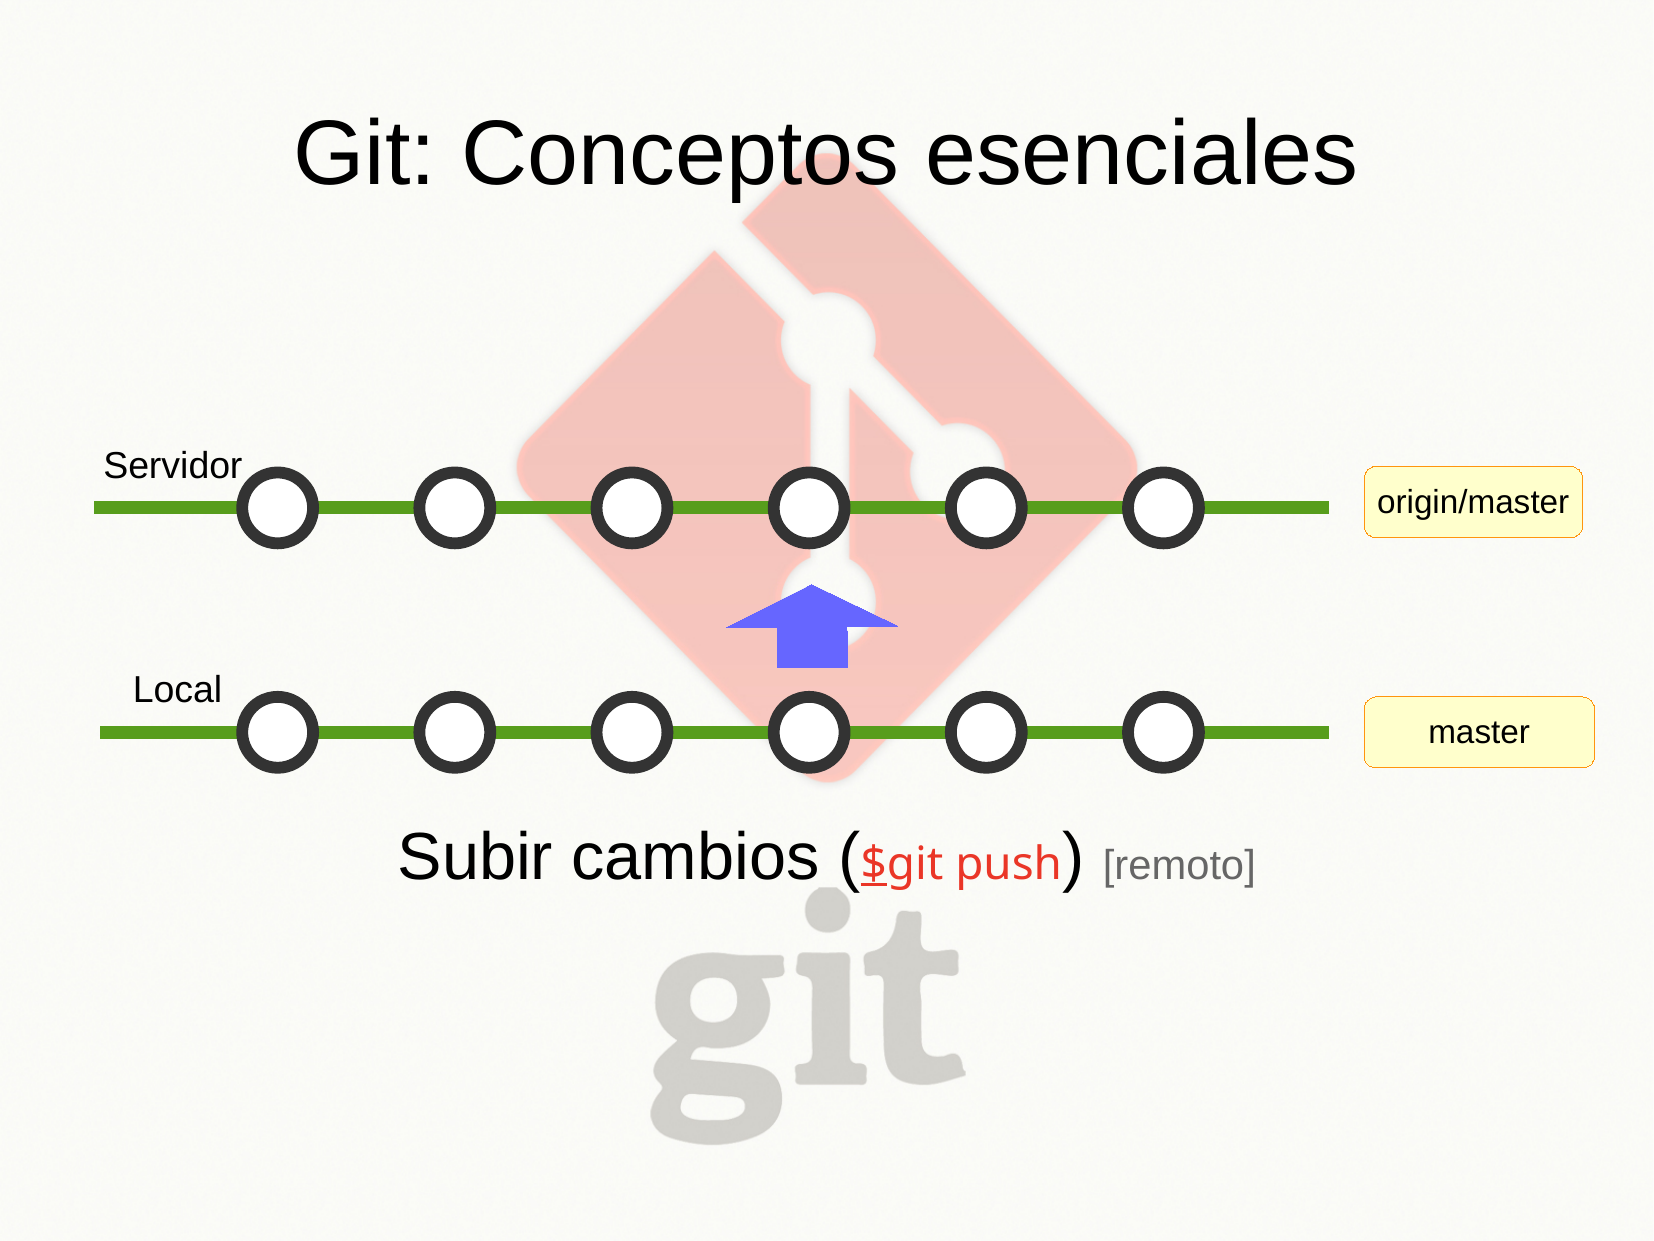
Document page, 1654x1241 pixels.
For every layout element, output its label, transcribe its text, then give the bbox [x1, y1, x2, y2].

text_box [100, 696, 1329, 768]
title Git: Conceptos esenciales [82, 49, 1571, 257]
text_box Servidor [88, 437, 258, 494]
text_box master [1364, 696, 1595, 768]
text_box Local [118, 661, 238, 719]
picture [0, 0, 1654, 1241]
text_box origin/master [1364, 466, 1583, 538]
subtitle Subir cambios ($git push) [remoto] [82, 496, 1571, 1217]
text_box [94, 472, 1329, 544]
text_box [726, 584, 898, 668]
